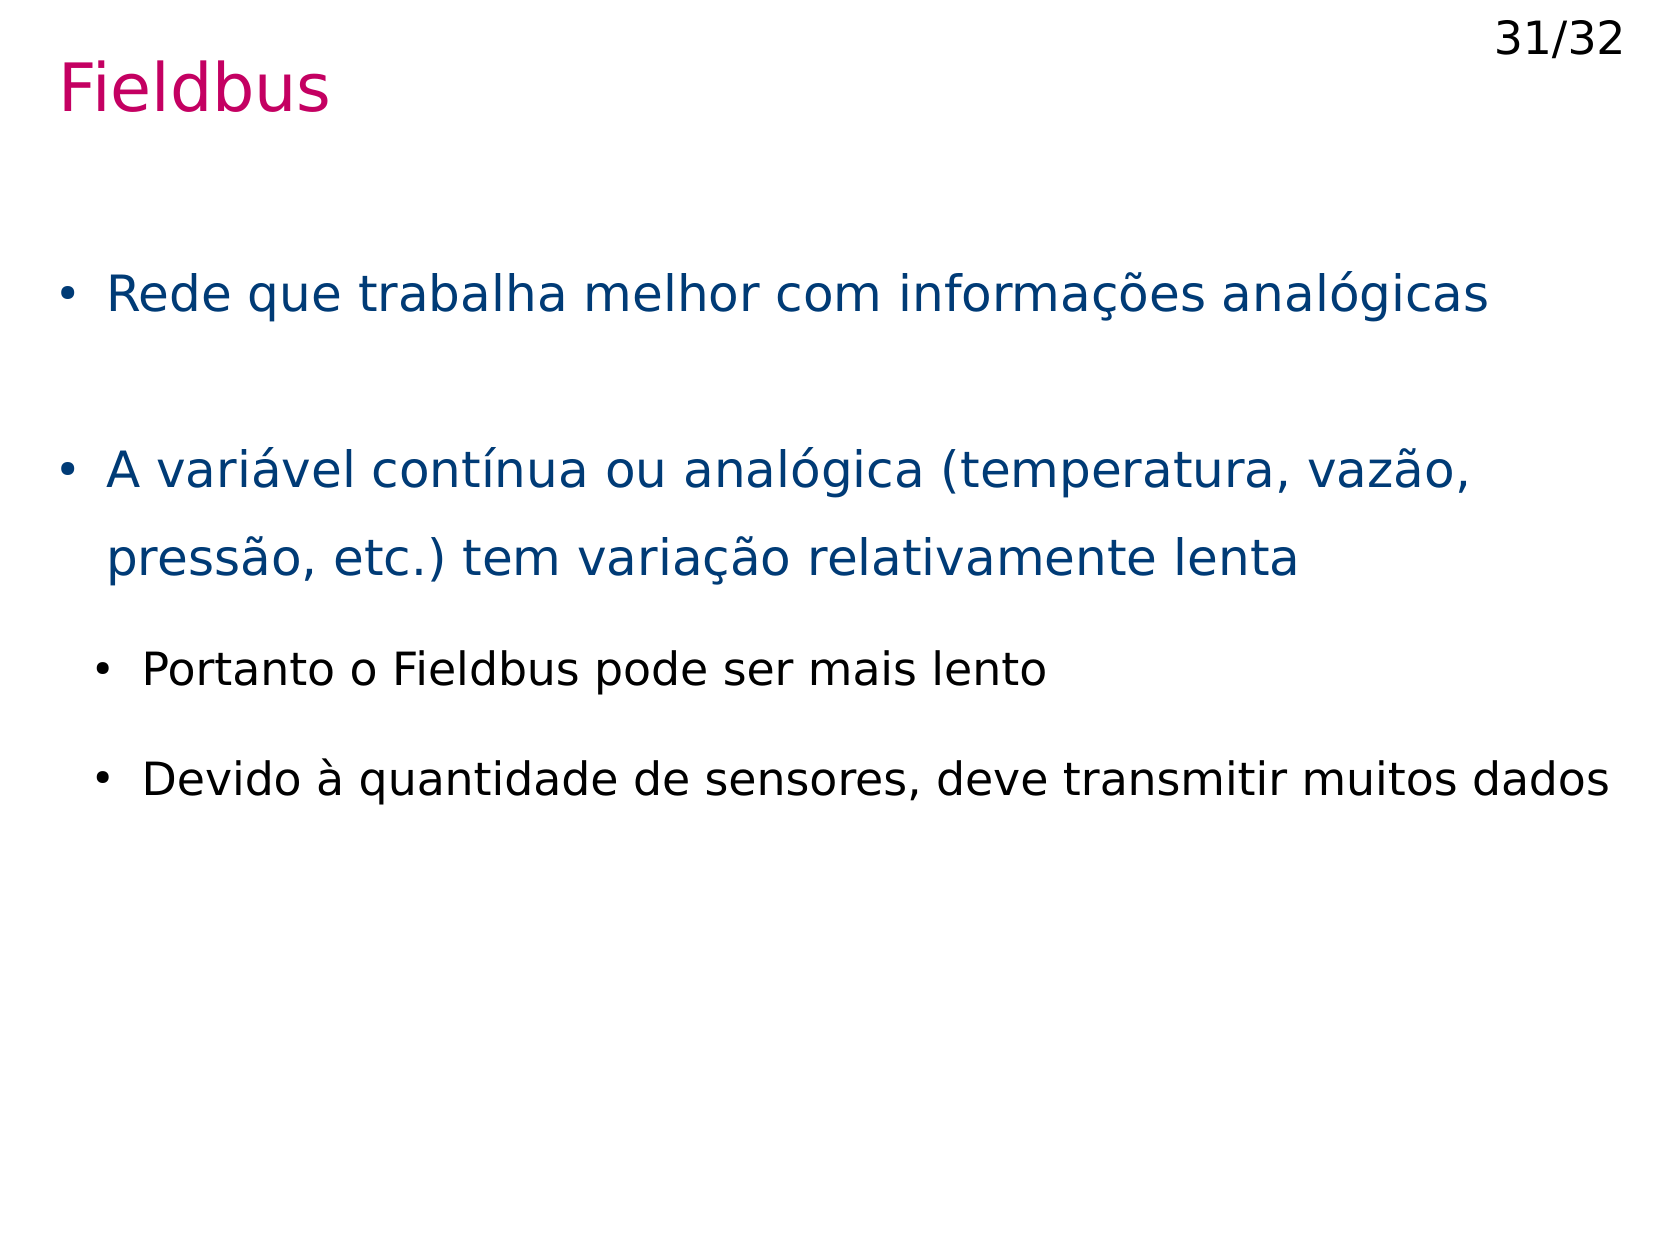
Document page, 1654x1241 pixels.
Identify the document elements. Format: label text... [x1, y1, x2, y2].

title Fieldbus [59, 29, 1625, 148]
list Rede que trabalha melhor com informações analógicas A variável contínua ou analógica (temperatura, vazão, pressão, etc.) tem variação relativamente lenta Portanto o Fieldbus pode ser mais lento Devido à quantidade de sensores, deve transmitir muitos dados [59, 236, 1625, 1211]
